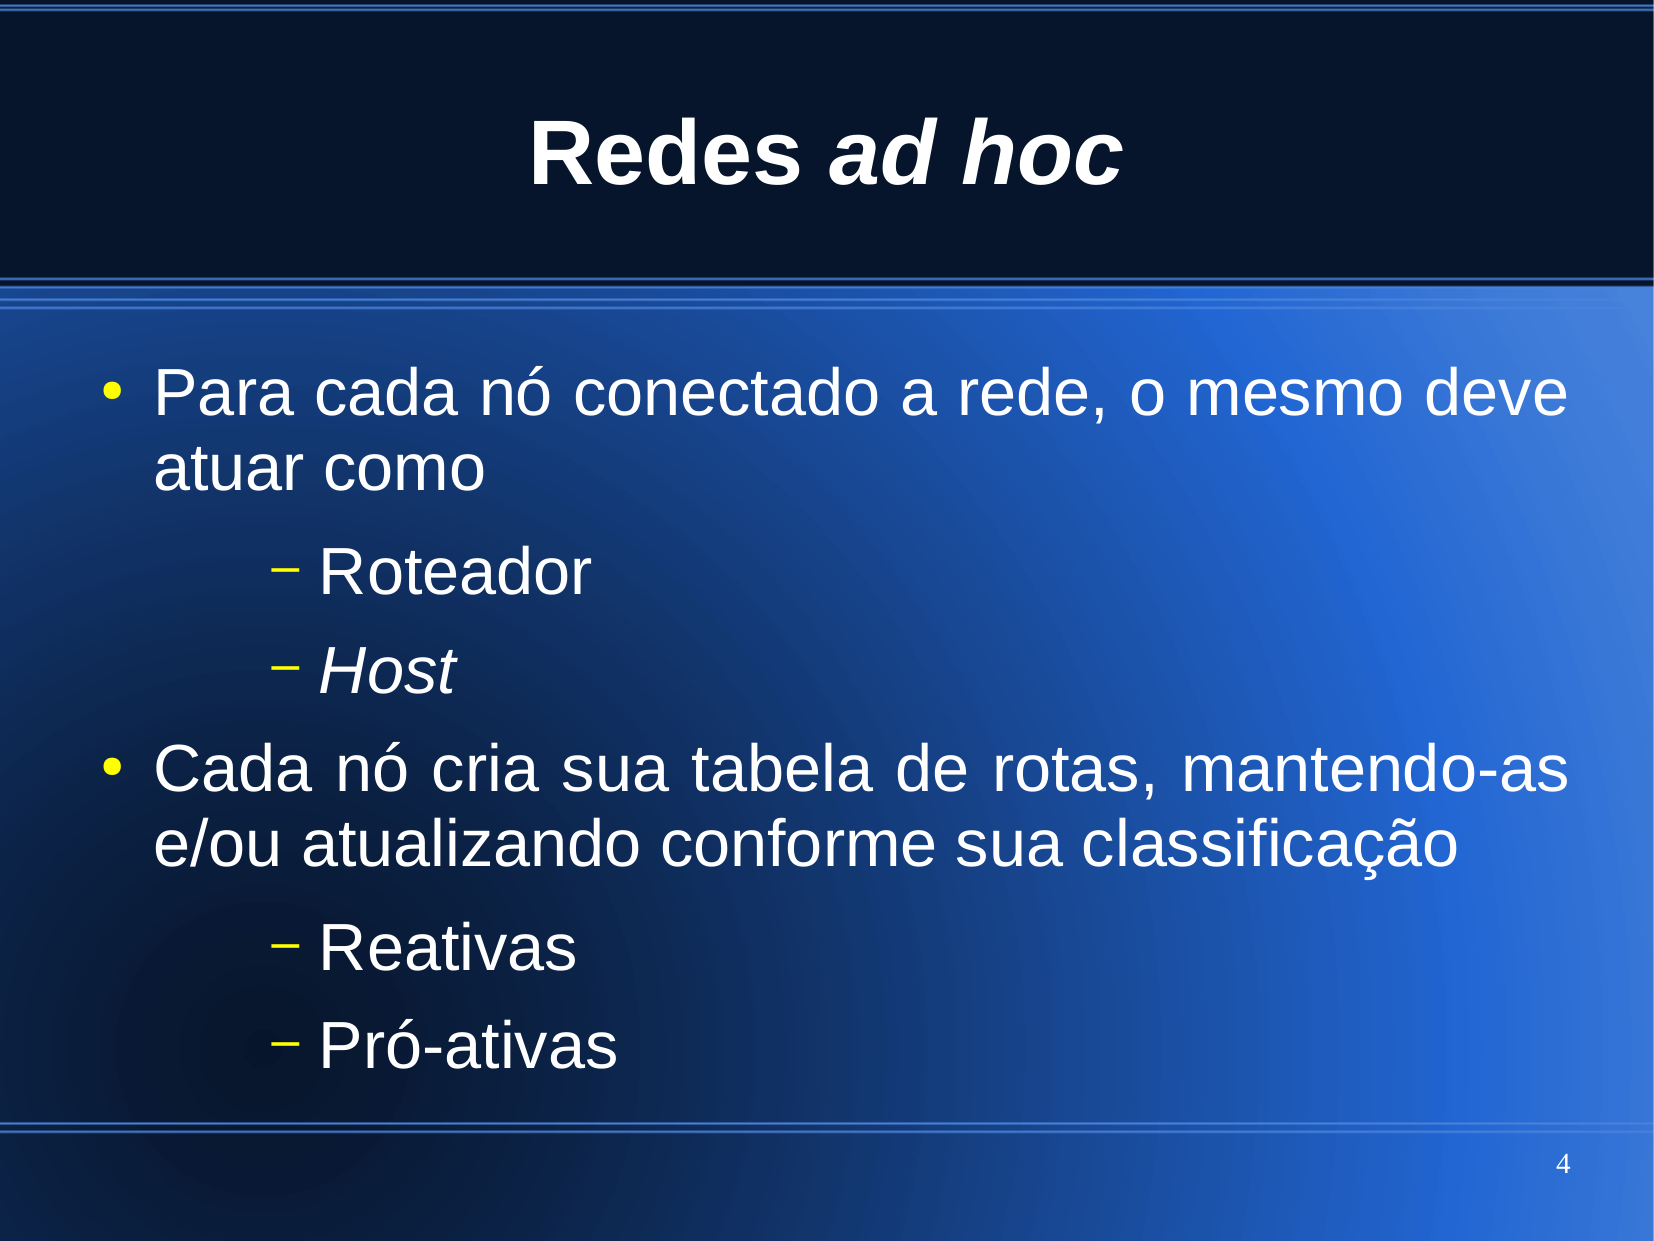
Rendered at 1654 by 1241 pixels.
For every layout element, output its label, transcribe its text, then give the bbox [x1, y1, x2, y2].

list Para cada nó conectado a rede, o mesmo deve atuar como Roteador Host Cada nó cria sua tabela de rotas, mantendo-as e/ou atualizando conforme sua classificação Reativas Pró-ativas [82, 355, 1571, 1084]
picture [0, 0, 1654, 1241]
title Redes ad hoc [82, 49, 1571, 257]
